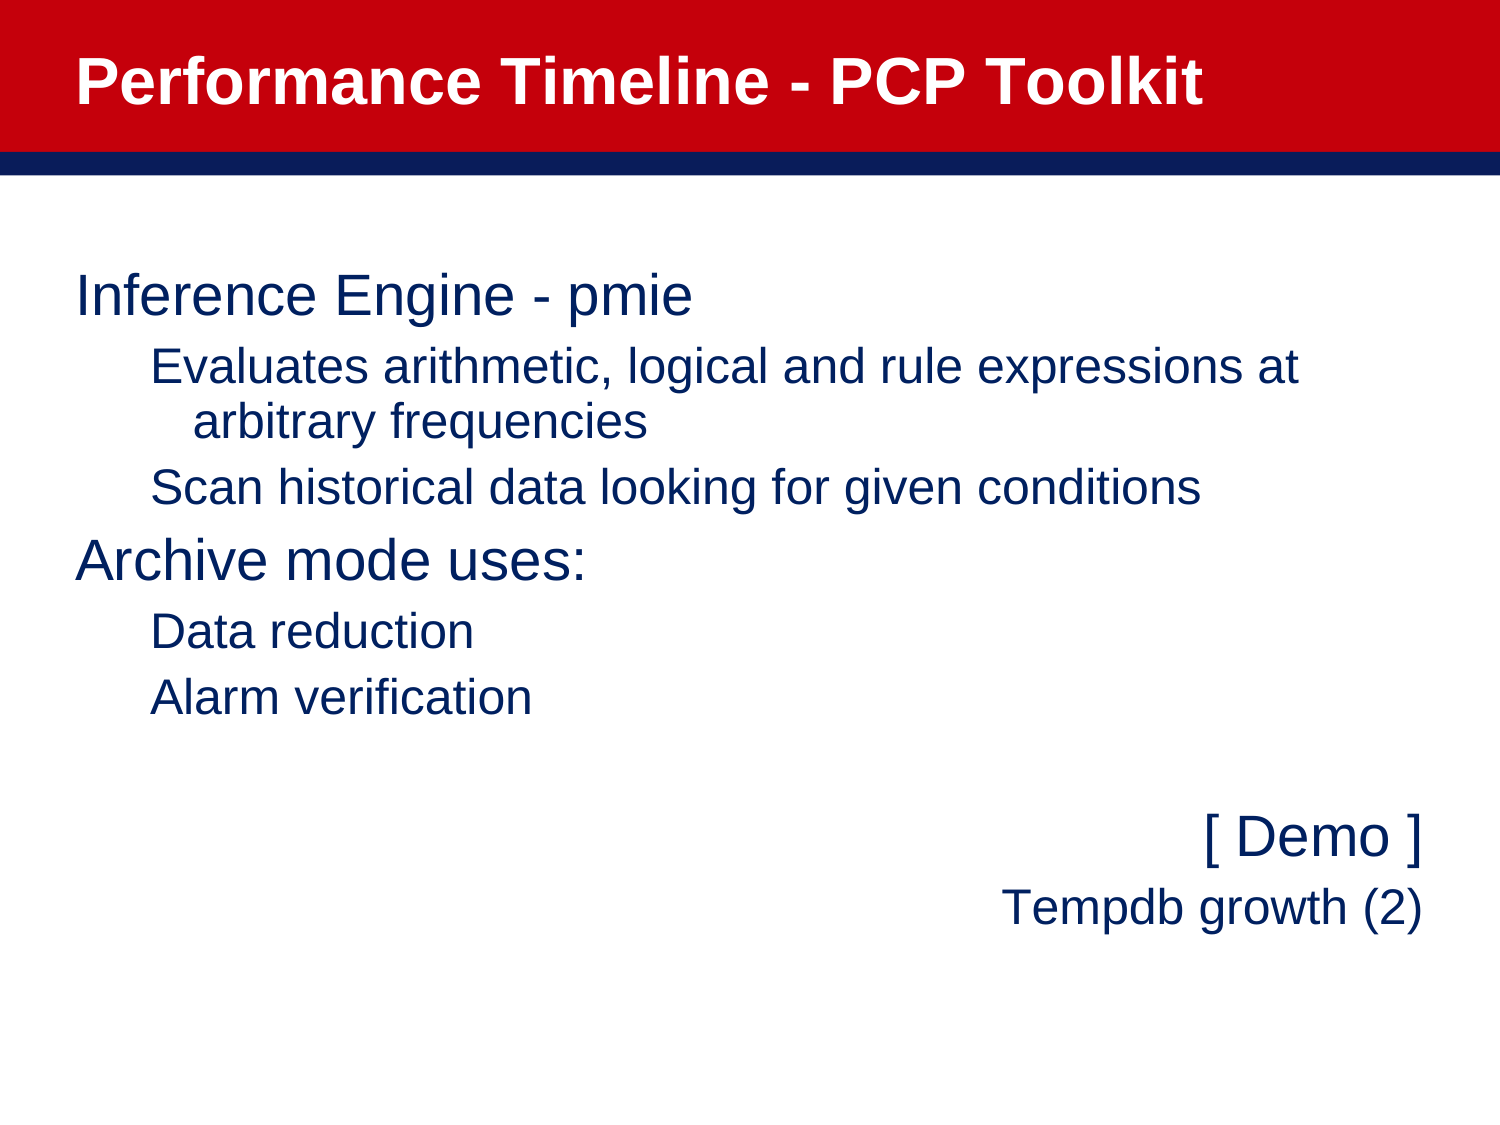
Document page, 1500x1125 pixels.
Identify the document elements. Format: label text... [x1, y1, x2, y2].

title Performance Timeline - PCP Toolkit [75, 5, 1424, 158]
list Inference Engine - pmie Evaluates arithmetic, logical and rule expressions at arbitrary frequencies Scan historical data looking for given conditions Archive mode uses: Data reduction Alarm verification [ Demo ] Tempdb growth (2)‏ [75, 262, 1424, 1002]
